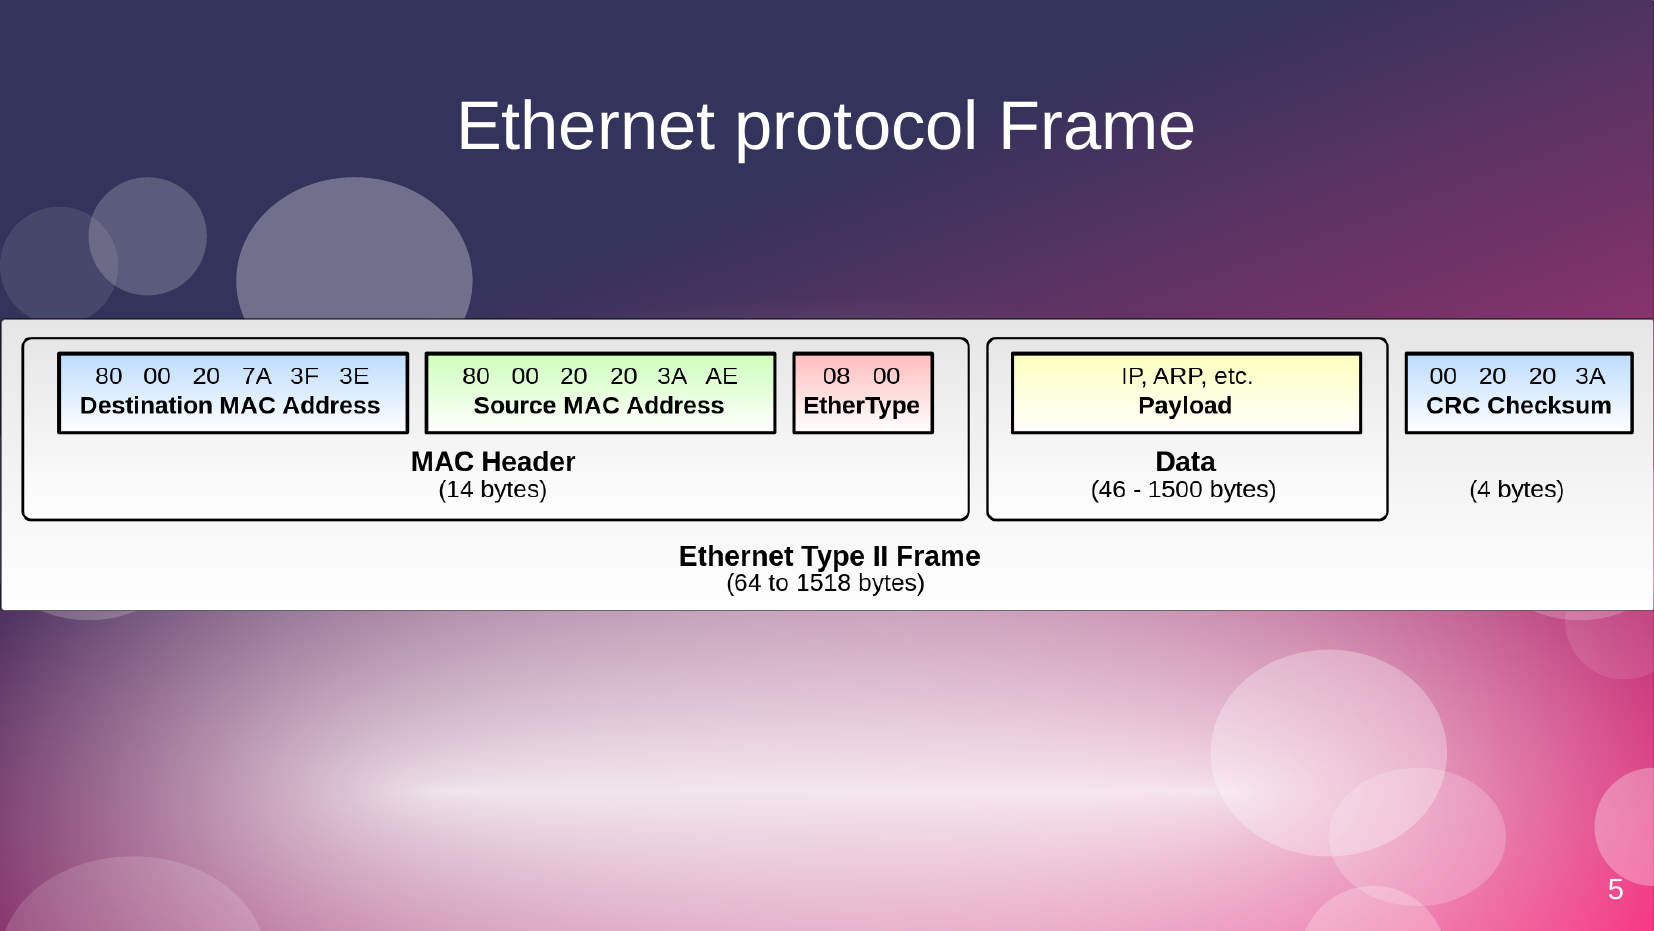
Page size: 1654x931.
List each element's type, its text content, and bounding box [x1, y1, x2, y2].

title Ethernet protocol Frame [88, 44, 1565, 207]
picture [0, 318, 1654, 611]
